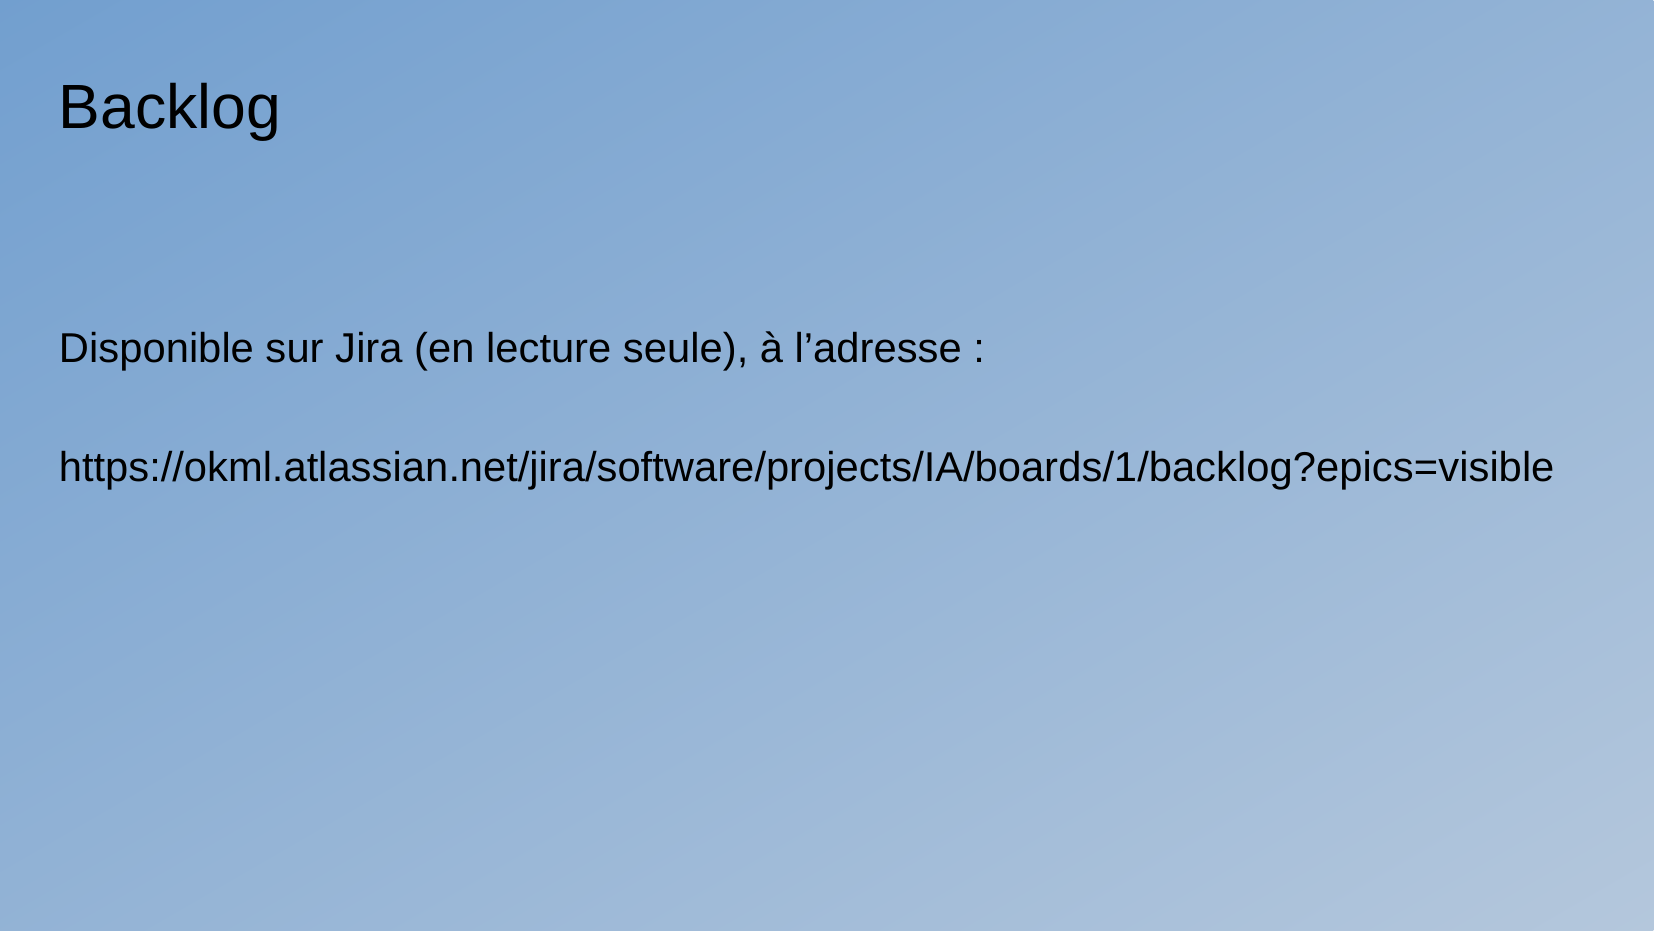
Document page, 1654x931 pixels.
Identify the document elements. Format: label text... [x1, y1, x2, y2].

list Disponible sur Jira (en lecture seule), à l’adresse : https://okml.atlassian.net/jira/software/projects/IA/boards/1/backlog?epics=visible [59, 324, 1654, 931]
title Backlog [59, 29, 1548, 185]
